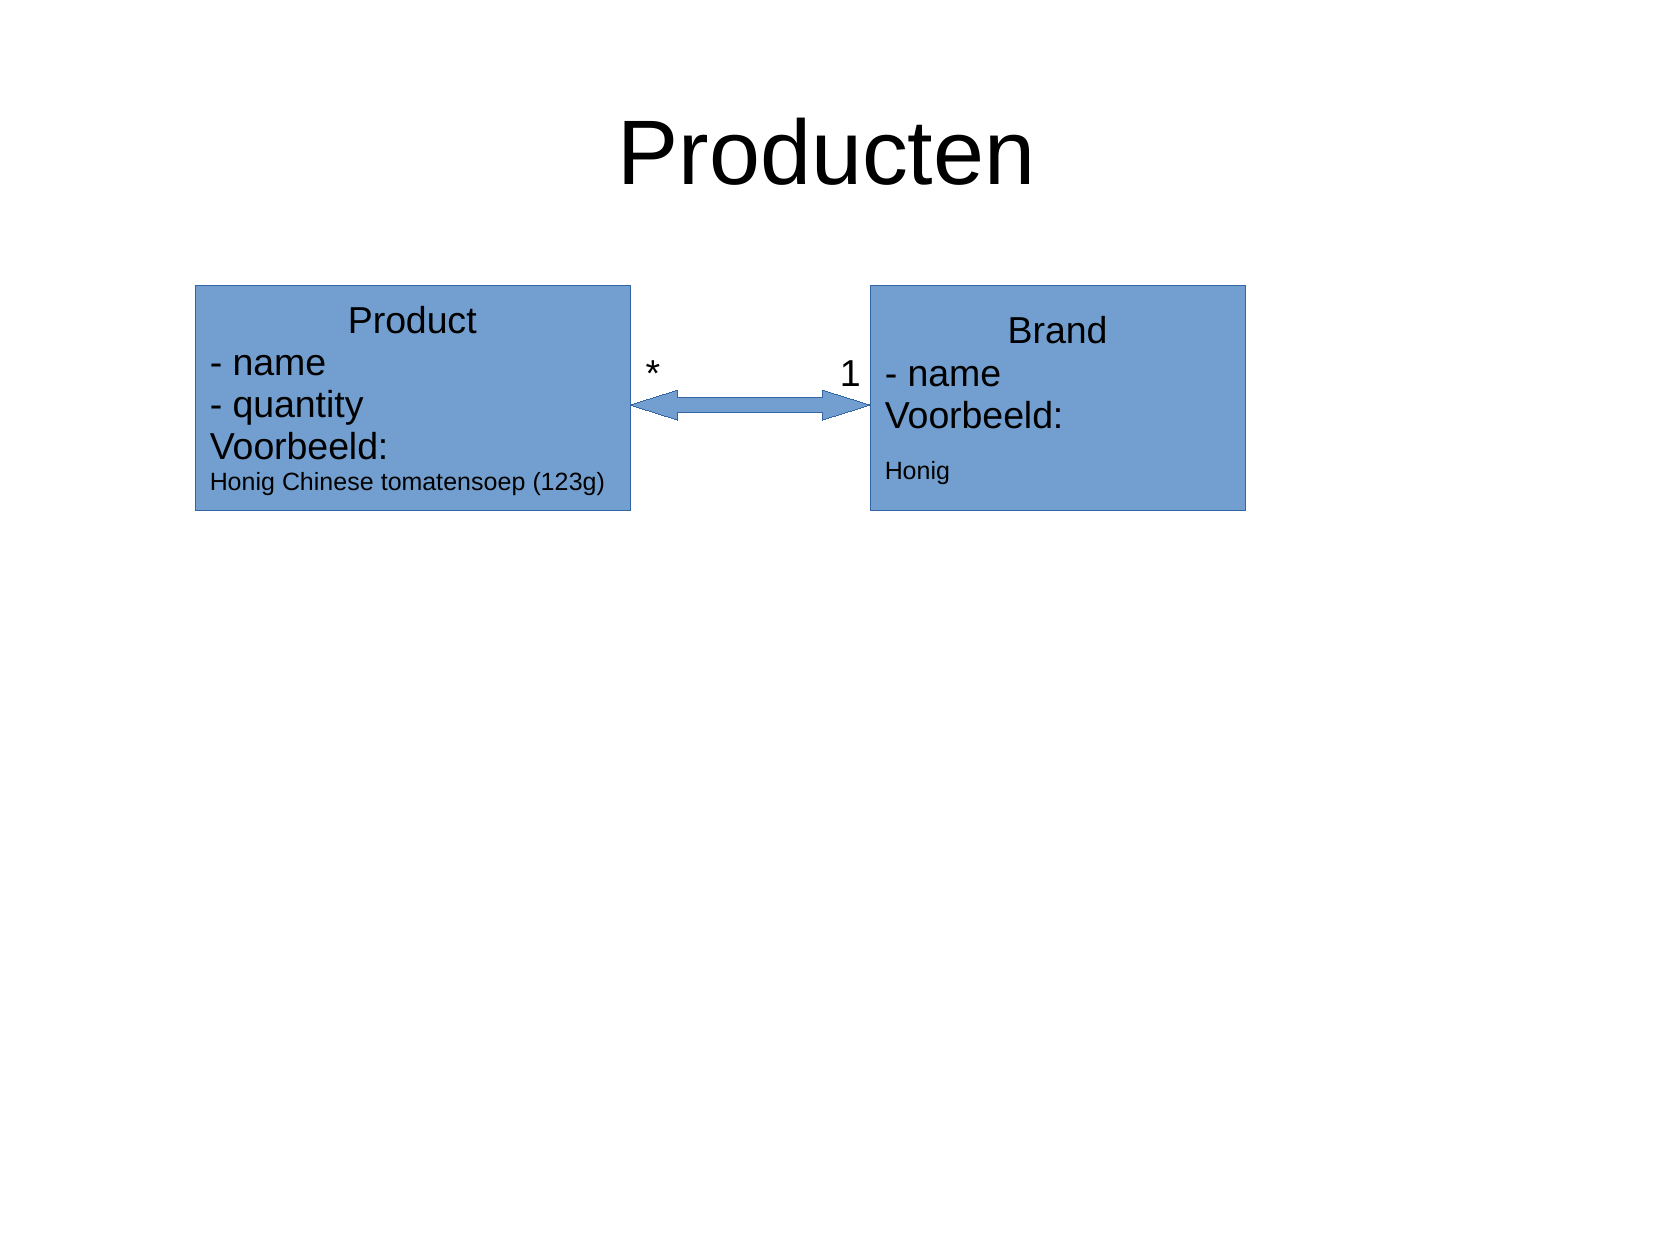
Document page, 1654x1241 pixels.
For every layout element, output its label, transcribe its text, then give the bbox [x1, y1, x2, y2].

text_box Product - name - quantity Voorbeeld: Honig Chinese tomatensoep (123g) [195, 285, 631, 511]
text_box Brand - name Voorbeeld: Honig [870, 285, 1246, 511]
text_box * [630, 345, 676, 417]
text_box [668, 390, 832, 421]
text_box 1 [825, 345, 876, 417]
title Producten [82, 49, 1571, 257]
